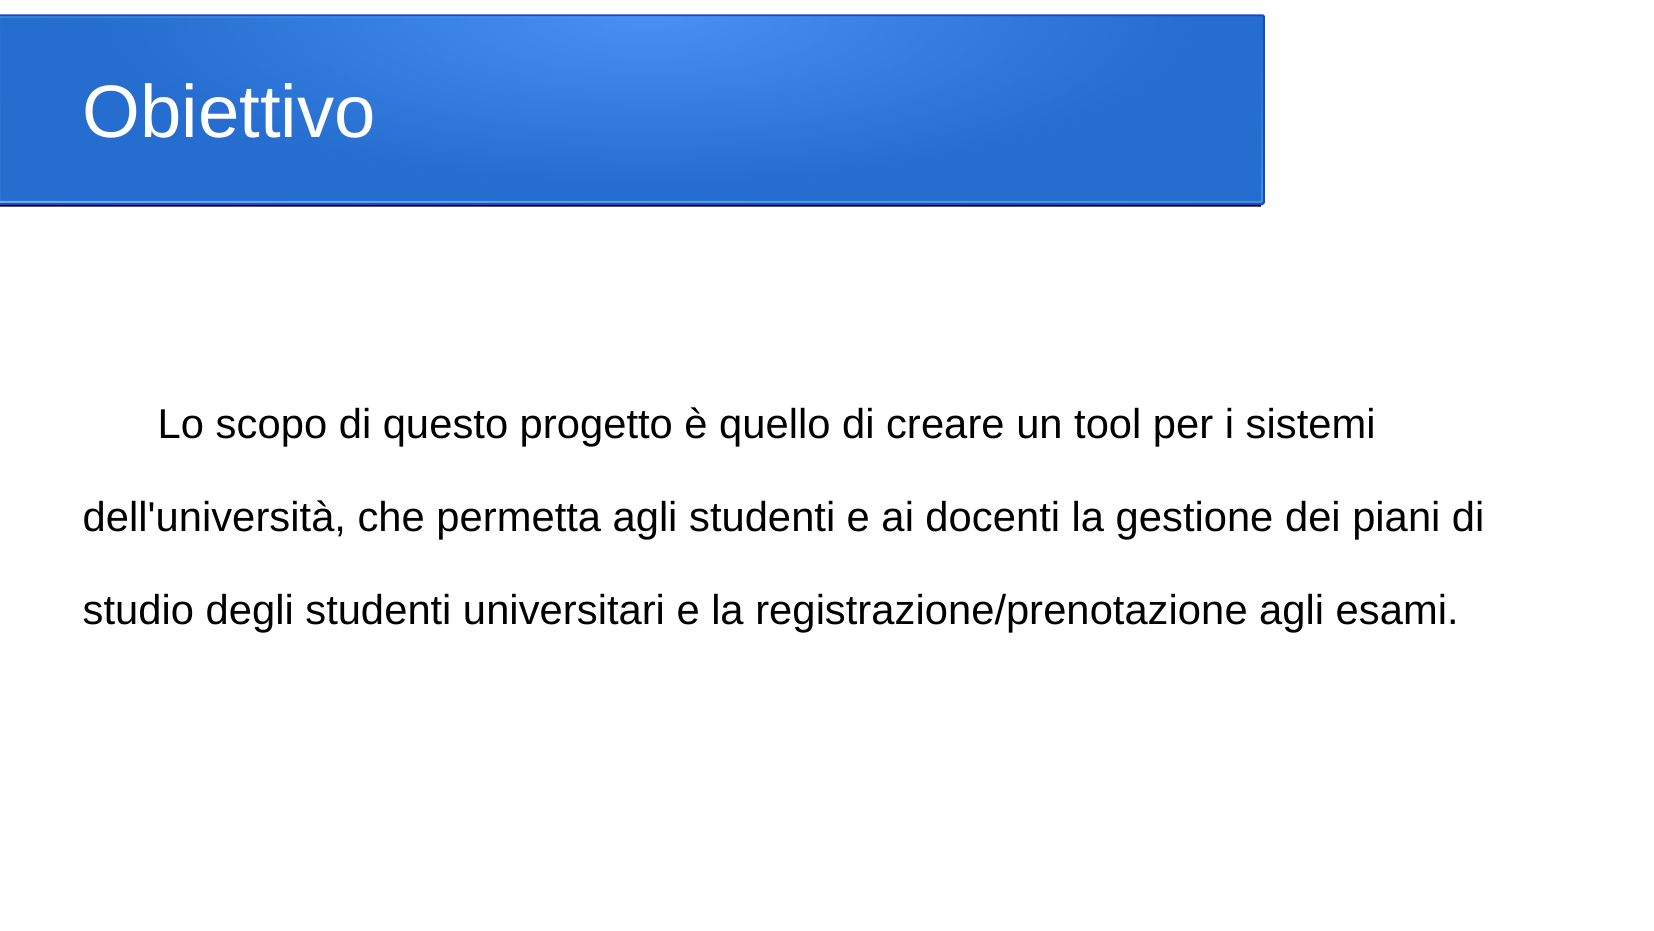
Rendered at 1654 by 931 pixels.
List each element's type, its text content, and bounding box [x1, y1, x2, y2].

title Obiettivo [82, 35, 1235, 189]
subtitle Lo scopo di questo progetto è quello di creare un tool per i sistemi dell'università, che permetta agli studenti e ai docenti la gestione dei piani di studio degli studenti universitari e la registrazione/prenotazione agli esami. [82, 224, 1571, 764]
